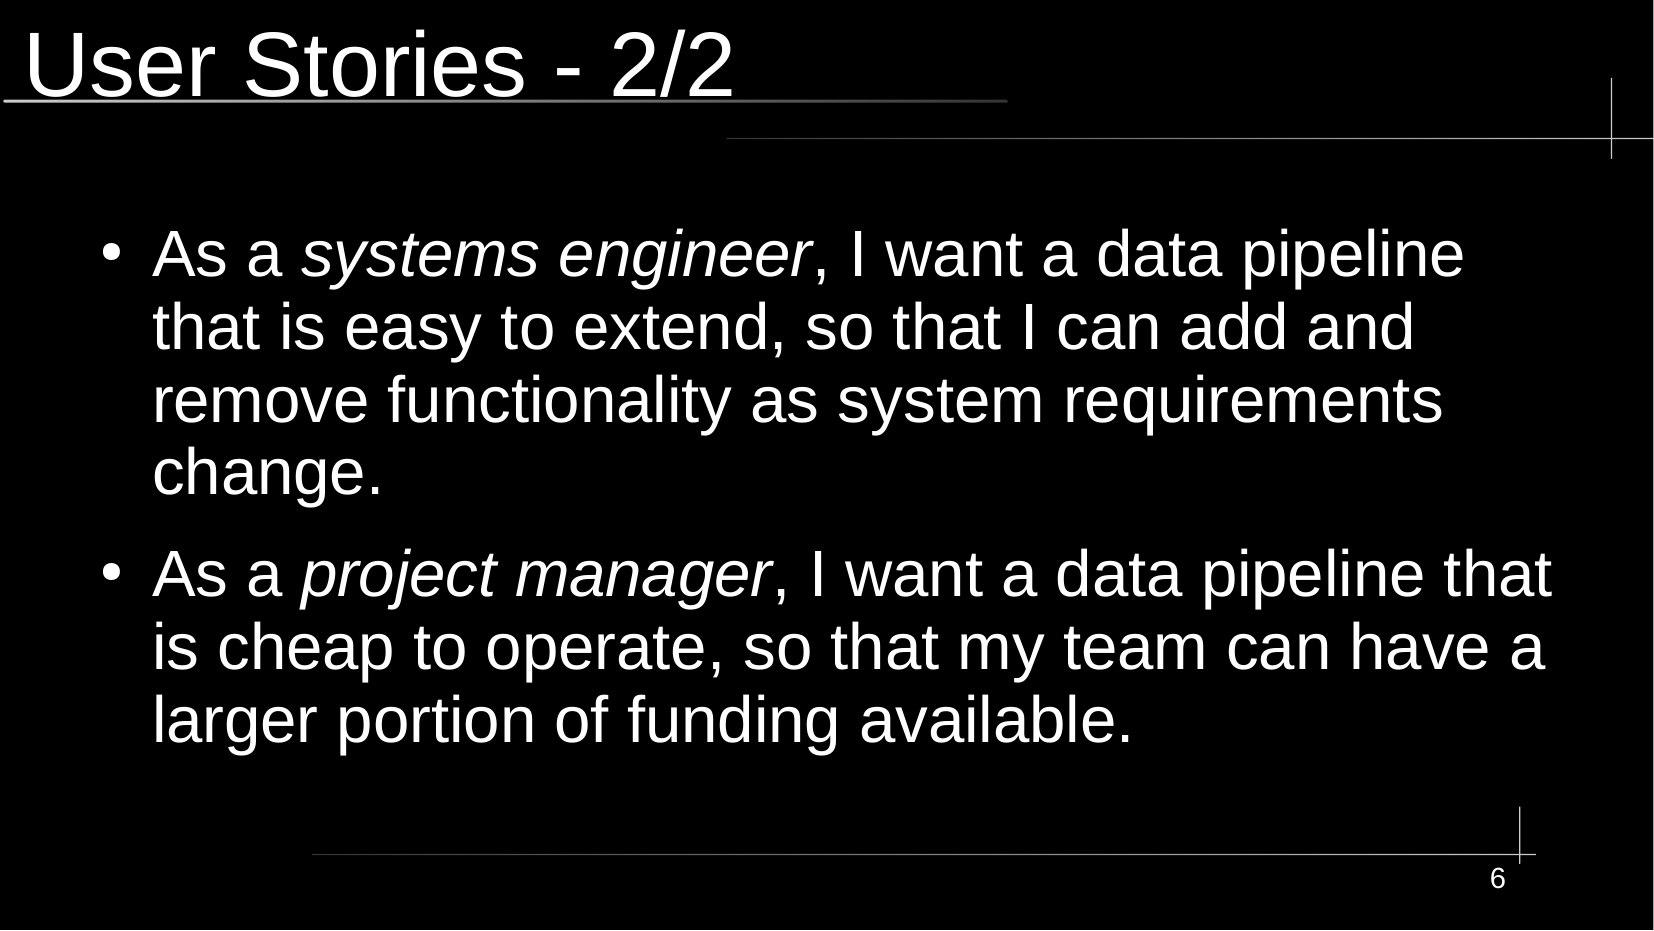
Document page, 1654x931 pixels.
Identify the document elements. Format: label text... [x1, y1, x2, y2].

title User Stories - 2/2 [23, 11, 1589, 119]
list As a systems engineer, I want a data pipeline that is easy to extend, so that I can add and remove functionality as system requirements change. As a project manager, I want a data pipeline that is cheap to operate, so that my team can have a larger portion of funding available. [82, 217, 1571, 758]
